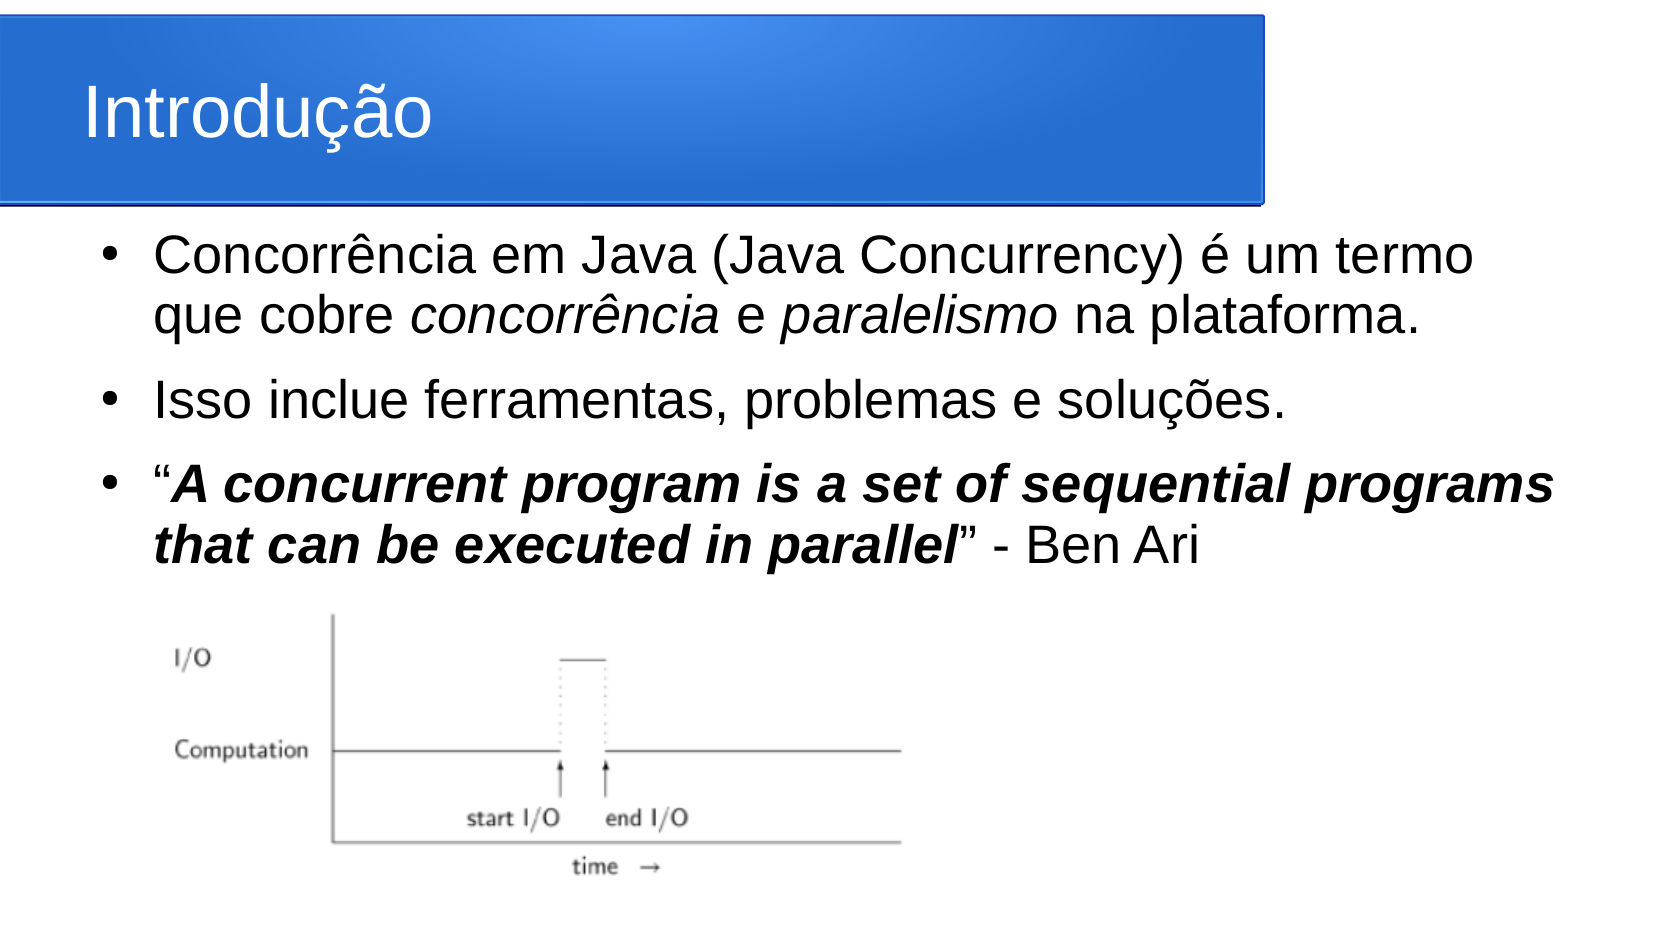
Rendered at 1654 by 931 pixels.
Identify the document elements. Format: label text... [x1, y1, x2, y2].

picture [157, 602, 922, 897]
list Concorrência em Java (Java Concurrency) é um termo que cobre concorrência e paralelismo na plataforma. Isso inclue ferramentas, problemas e soluções. “A concurrent program is a set of sequential programs that can be executed in parallel” - Ben Ari [82, 224, 1571, 764]
title Introdução [82, 35, 1235, 189]
